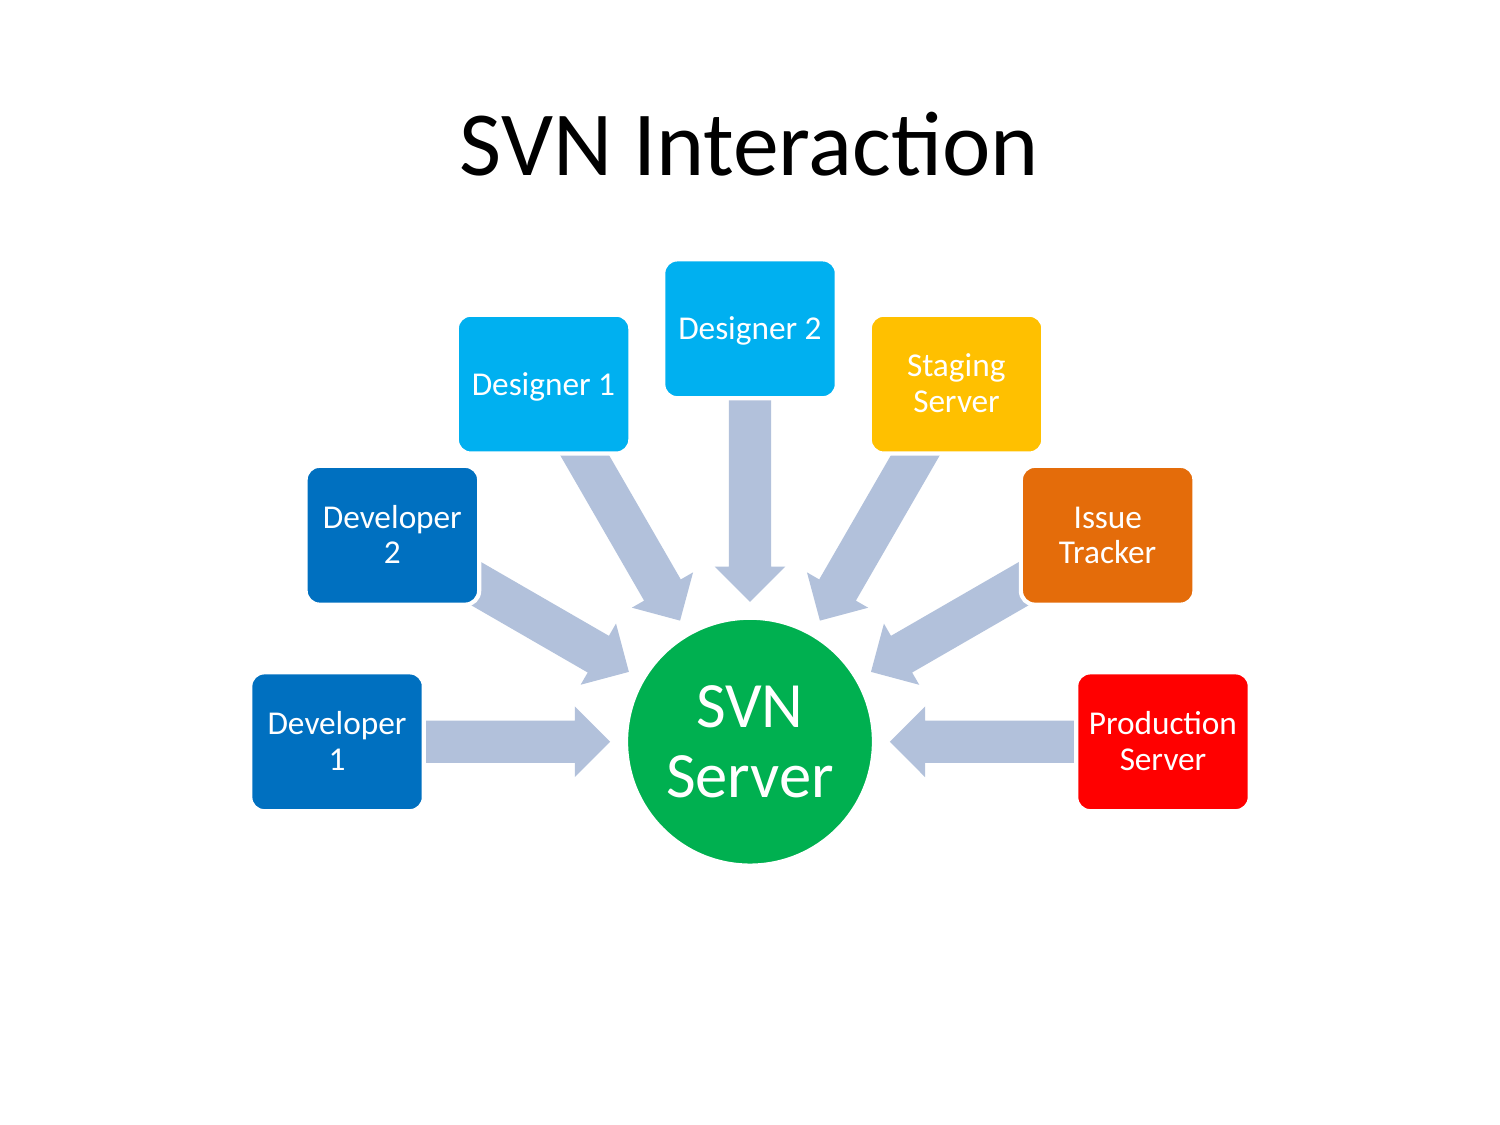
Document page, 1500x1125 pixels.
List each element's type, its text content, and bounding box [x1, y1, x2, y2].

text_box Developer 1 [250, 672, 424, 812]
text_box SVN Server [626, 617, 874, 866]
text_box Production Server [1076, 672, 1250, 812]
text_box [424, 706, 611, 778]
text_box Staging Server [869, 314, 1044, 454]
text_box [871, 561, 1030, 685]
text_box [889, 706, 1076, 778]
text_box Designer 2 [663, 259, 837, 399]
text_box Developer 2 [305, 465, 480, 605]
text_box [714, 399, 786, 602]
title SVN Interaction [75, 45, 1426, 233]
text_box [806, 454, 941, 621]
text_box [470, 561, 629, 685]
text_box Designer 1 [456, 314, 631, 454]
text_box Issue Tracker [1020, 465, 1195, 605]
text_box [559, 454, 694, 621]
